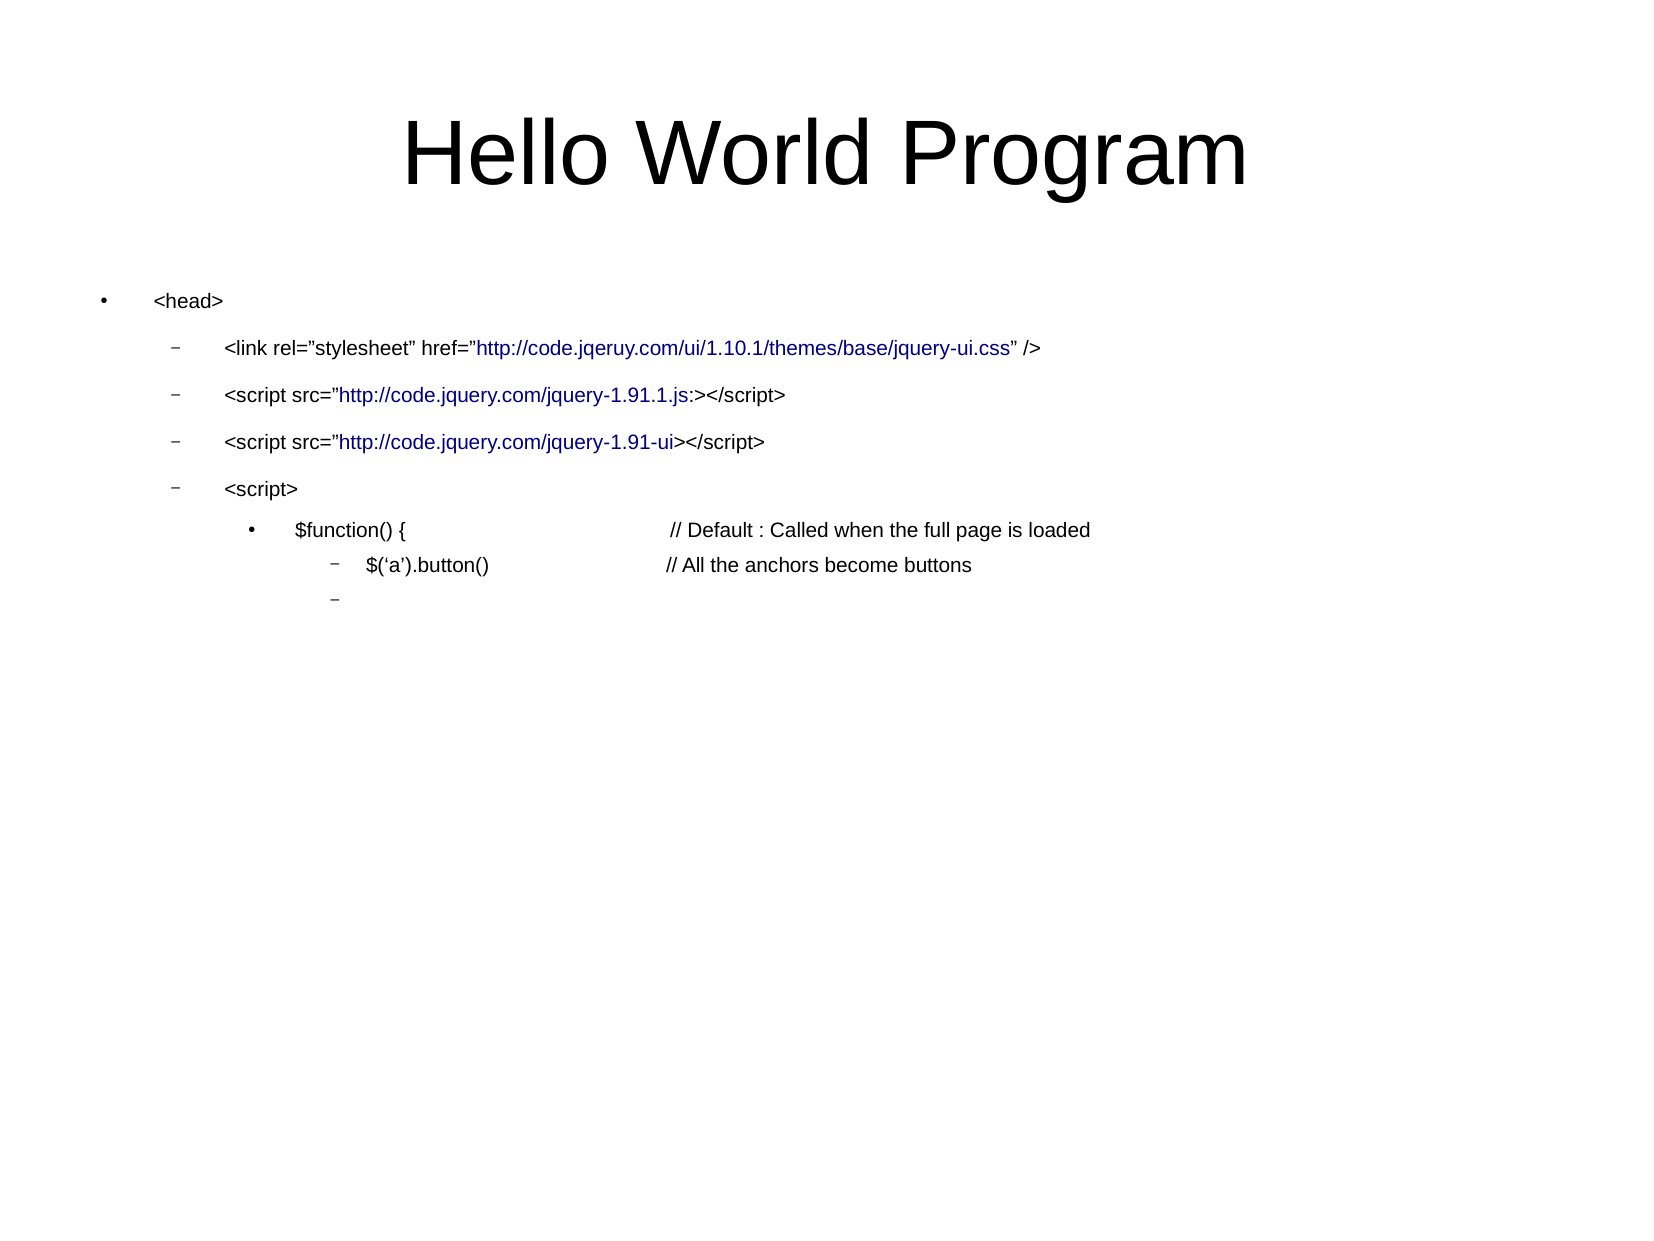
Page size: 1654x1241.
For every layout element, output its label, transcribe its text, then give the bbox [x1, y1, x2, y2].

list <head> <link rel=”stylesheet” href=”http://code.jqeruy.com/ui/1.10.1/themes/base/jquery-ui.css” /> <script src=”http://code.jquery.com/jquery-1.91.1.js:></script> <script src=”http://code.jquery.com/jquery-1.91-ui></script> <script> $function() { // Default : Called when the full page is loaded $(‘a’).button() // All the anchors become buttons [82, 290, 1571, 1010]
title Hello World Program [82, 49, 1571, 257]
